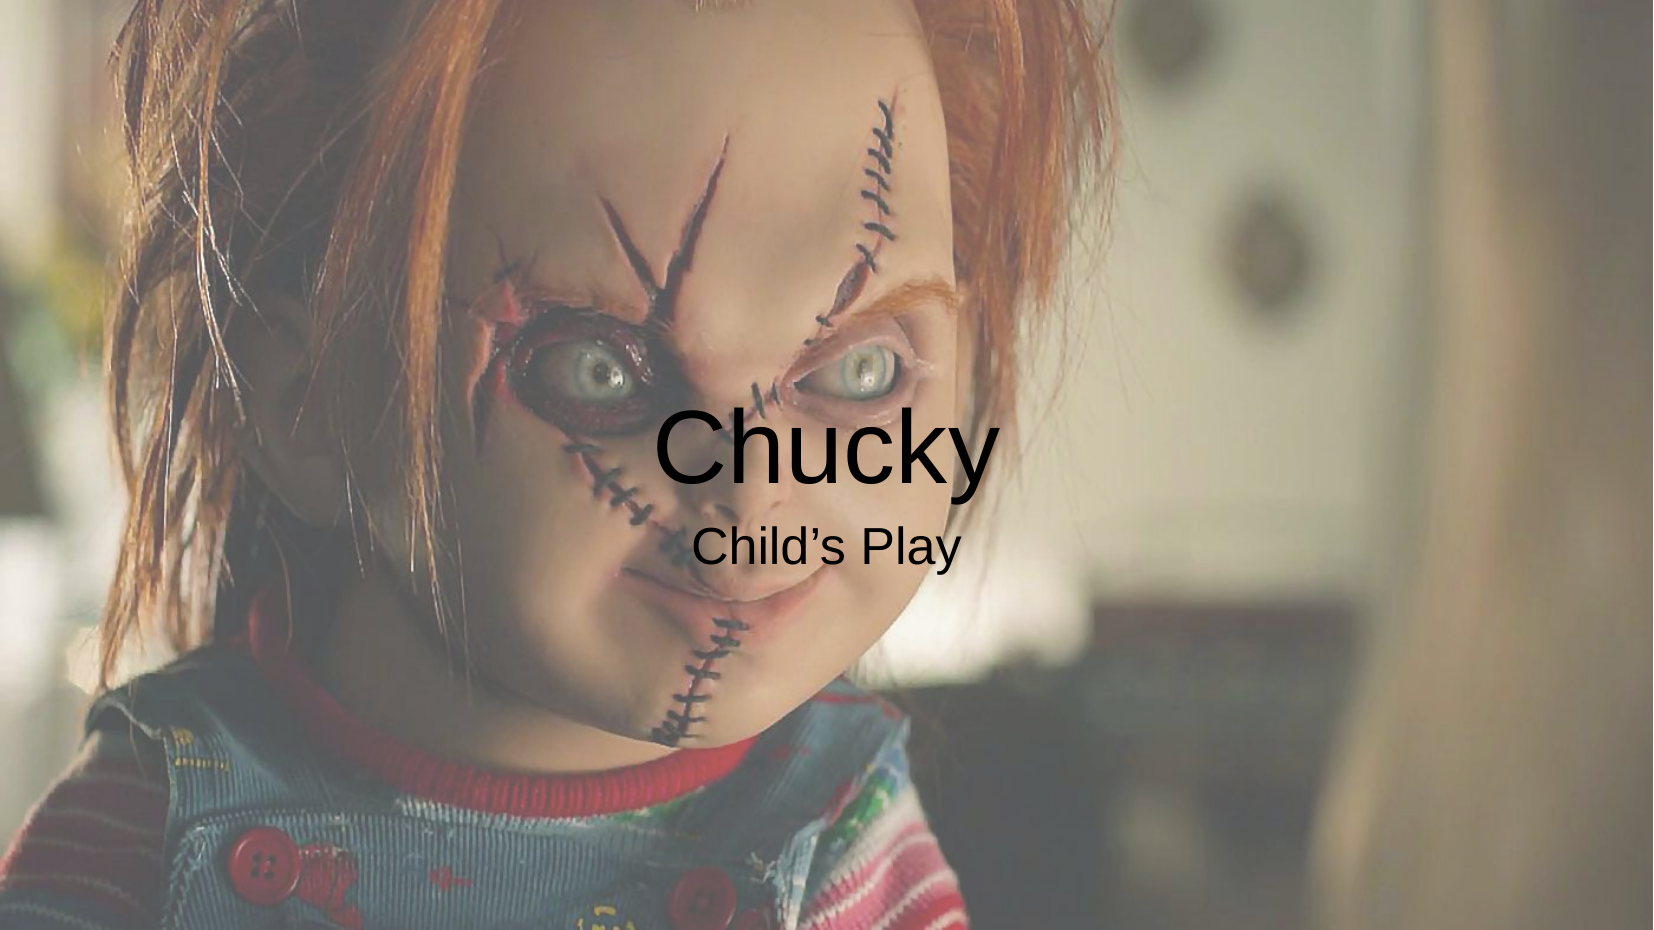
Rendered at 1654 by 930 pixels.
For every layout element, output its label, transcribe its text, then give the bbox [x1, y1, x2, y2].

list Child’s Play [345, 517, 1238, 713]
title Chucky [82, 369, 1571, 525]
